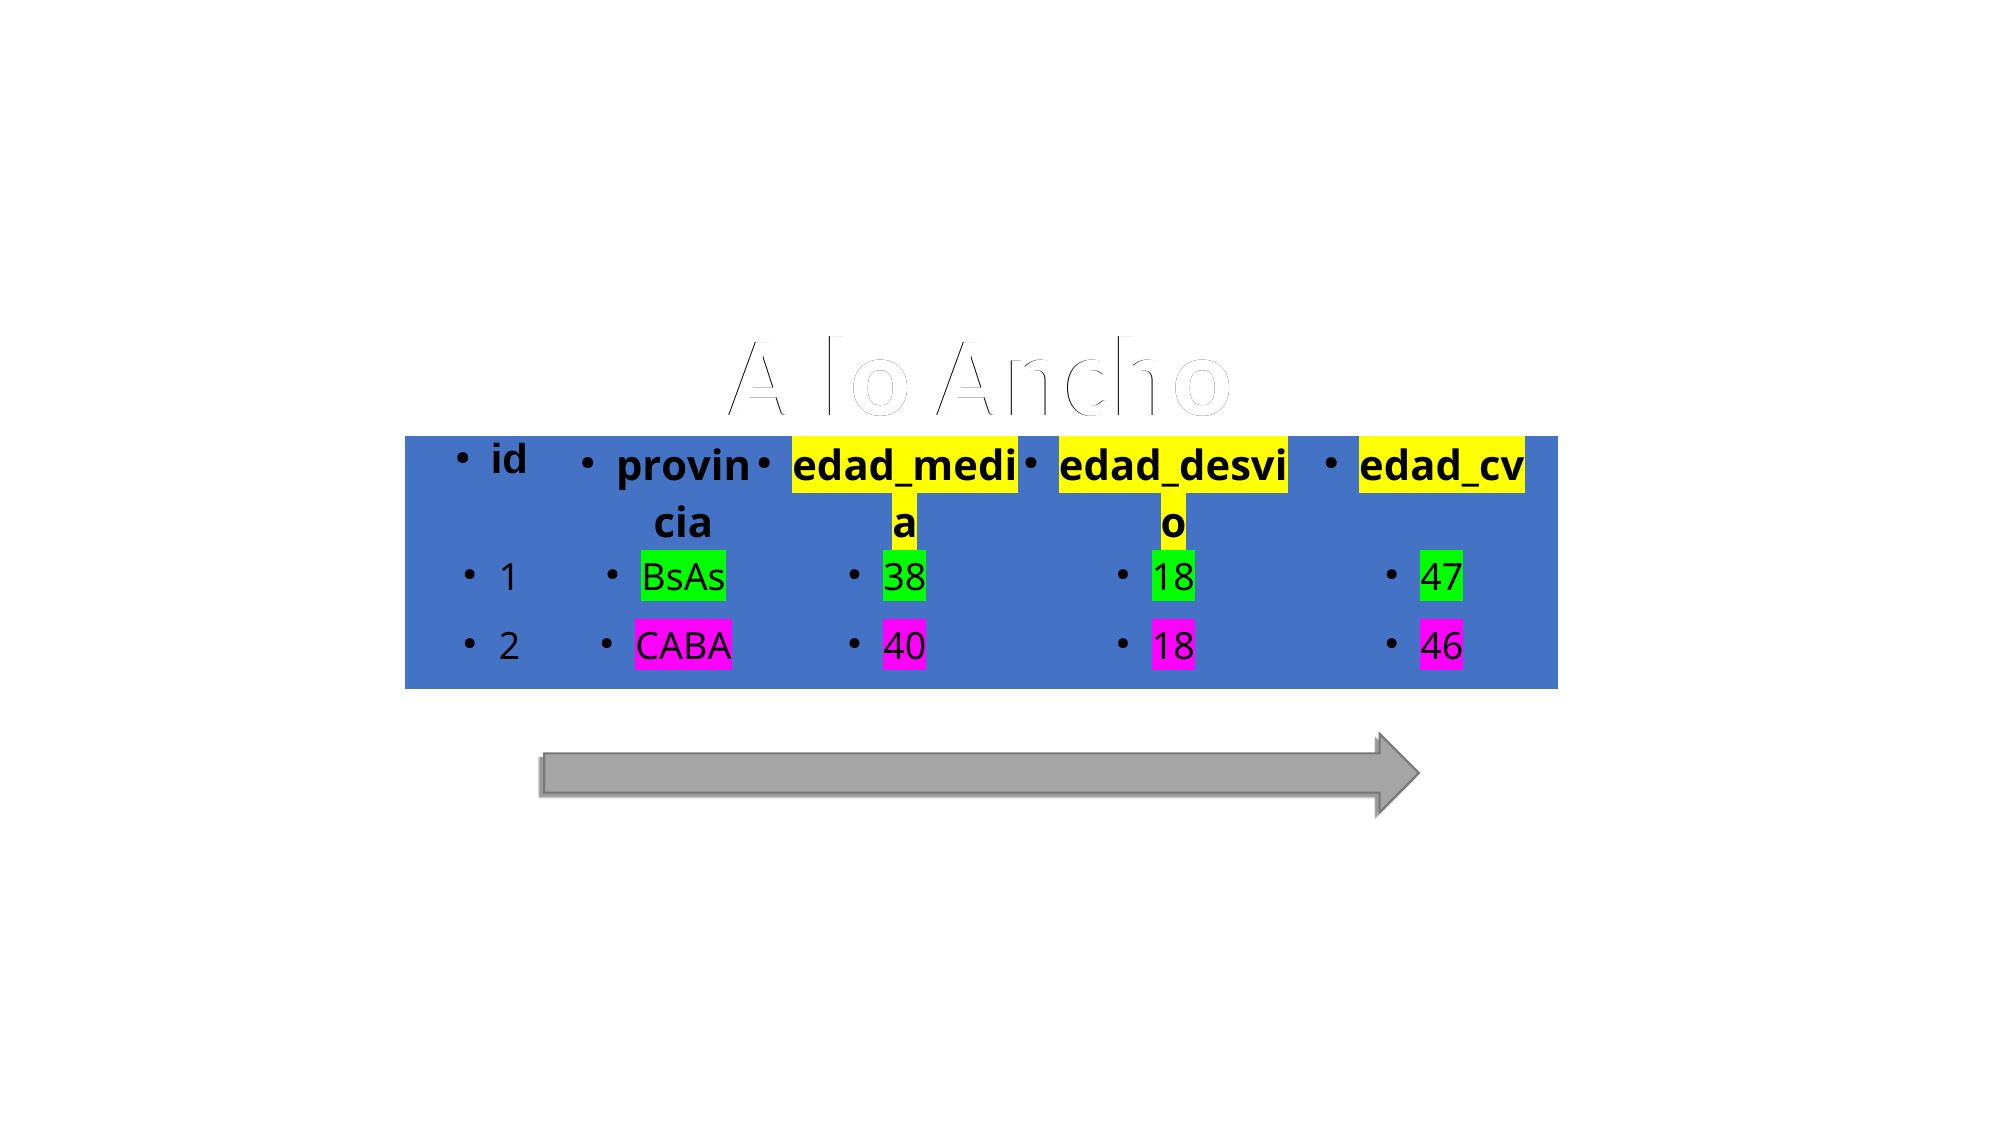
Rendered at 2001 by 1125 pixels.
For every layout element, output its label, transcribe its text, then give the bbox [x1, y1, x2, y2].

table_header id [405, 436, 579, 550]
text_box A lo Ancho [715, 296, 1248, 446]
table_cell CABA [579, 619, 753, 689]
table_cell 46 [1290, 619, 1558, 689]
table_header provincia [579, 436, 753, 550]
table_header edad_desvio [1186, 436, 1290, 550]
table_cell BsAs [579, 550, 753, 619]
table_cell 18 [1021, 619, 1290, 689]
table_cell 2 [405, 619, 579, 689]
table_cell 1 [405, 550, 579, 619]
table_cell 40 [753, 619, 1021, 689]
text_box [544, 733, 1419, 813]
table_cell 18 [1021, 550, 1290, 619]
table_header edad_cv [1290, 436, 1558, 550]
table_cell 47 [1290, 550, 1558, 619]
table_header edad_desvio [1021, 446, 1161, 550]
table_header edad_media [917, 446, 1021, 550]
table_header edad_media [753, 446, 892, 550]
table_cell 38 [753, 550, 1021, 619]
